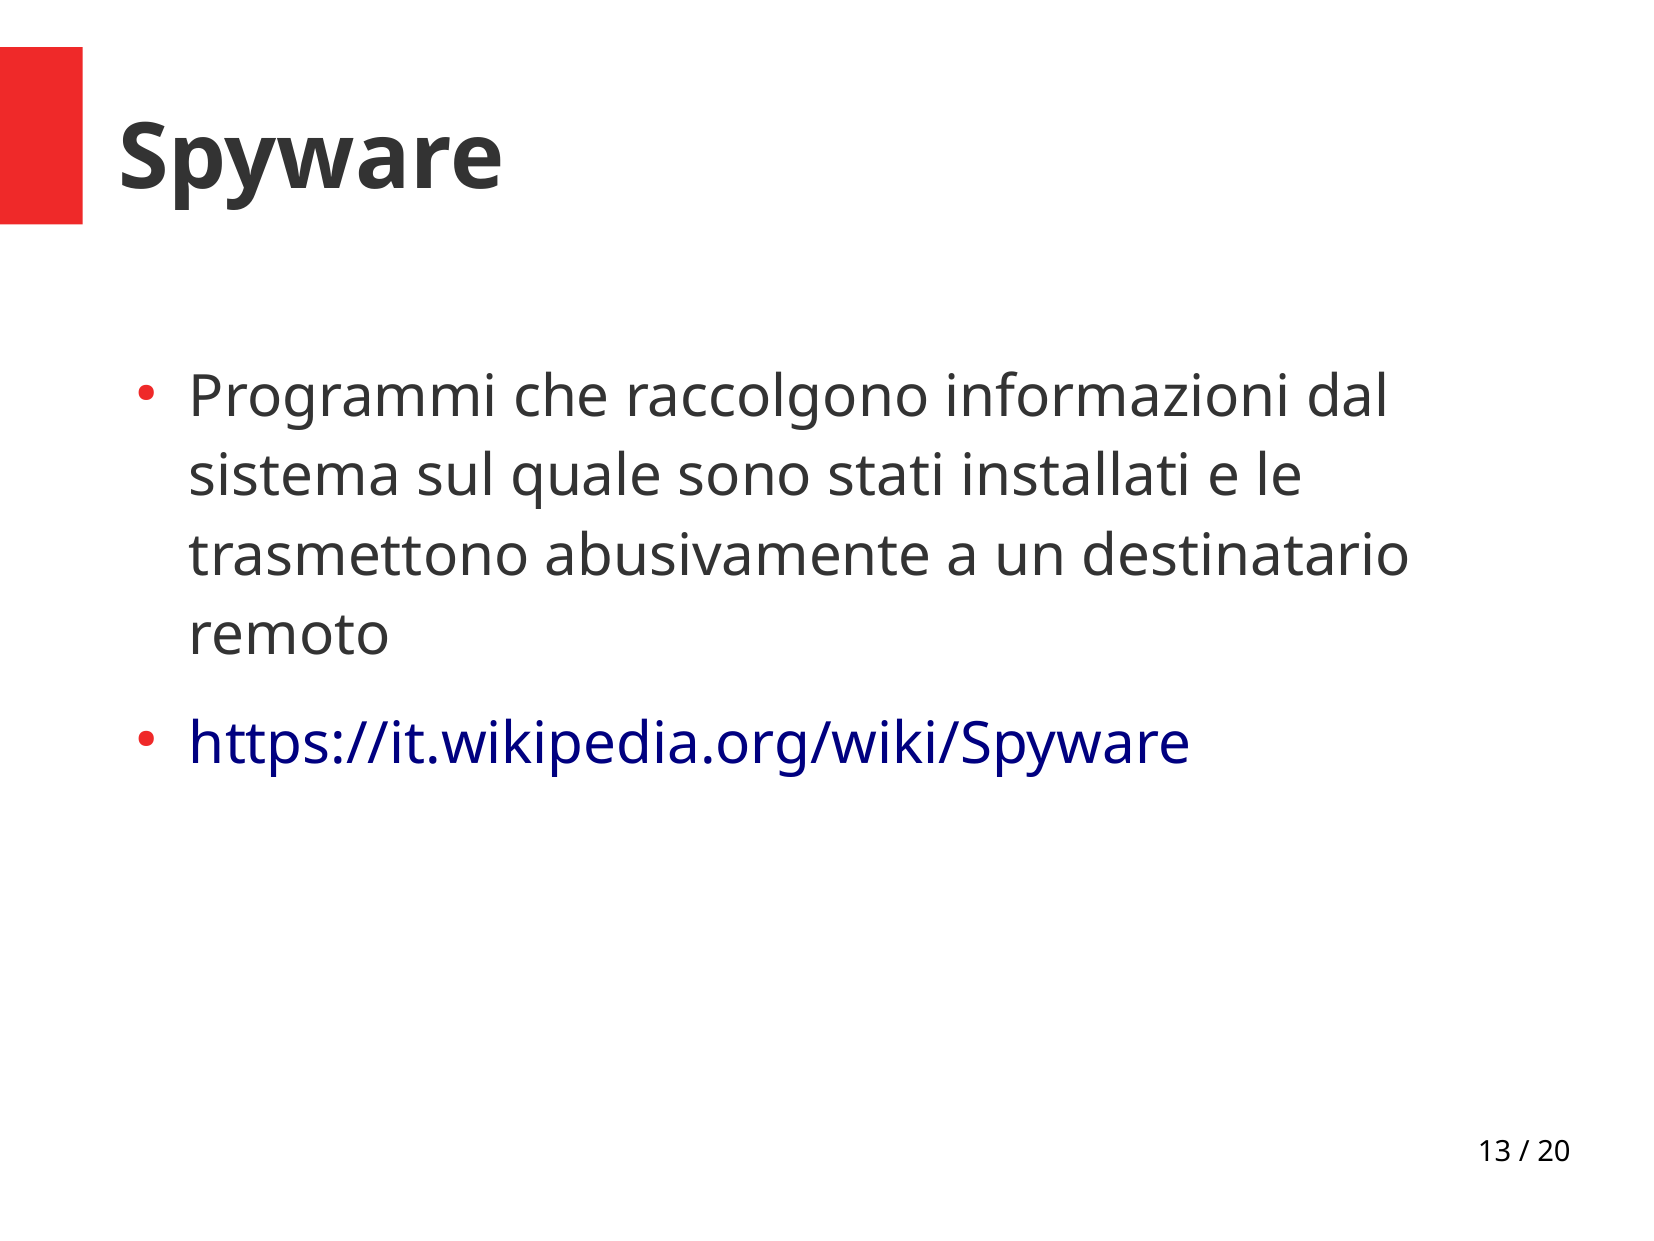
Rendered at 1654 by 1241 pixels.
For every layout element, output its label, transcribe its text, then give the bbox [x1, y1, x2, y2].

list Programmi che raccolgono informazioni dal sistema sul quale sono stati installati e le trasmettono abusivamente a un destinatario remoto https://it.wikipedia.org/wiki/Spyware [118, 354, 1536, 1074]
title Spyware [118, 49, 1571, 257]
